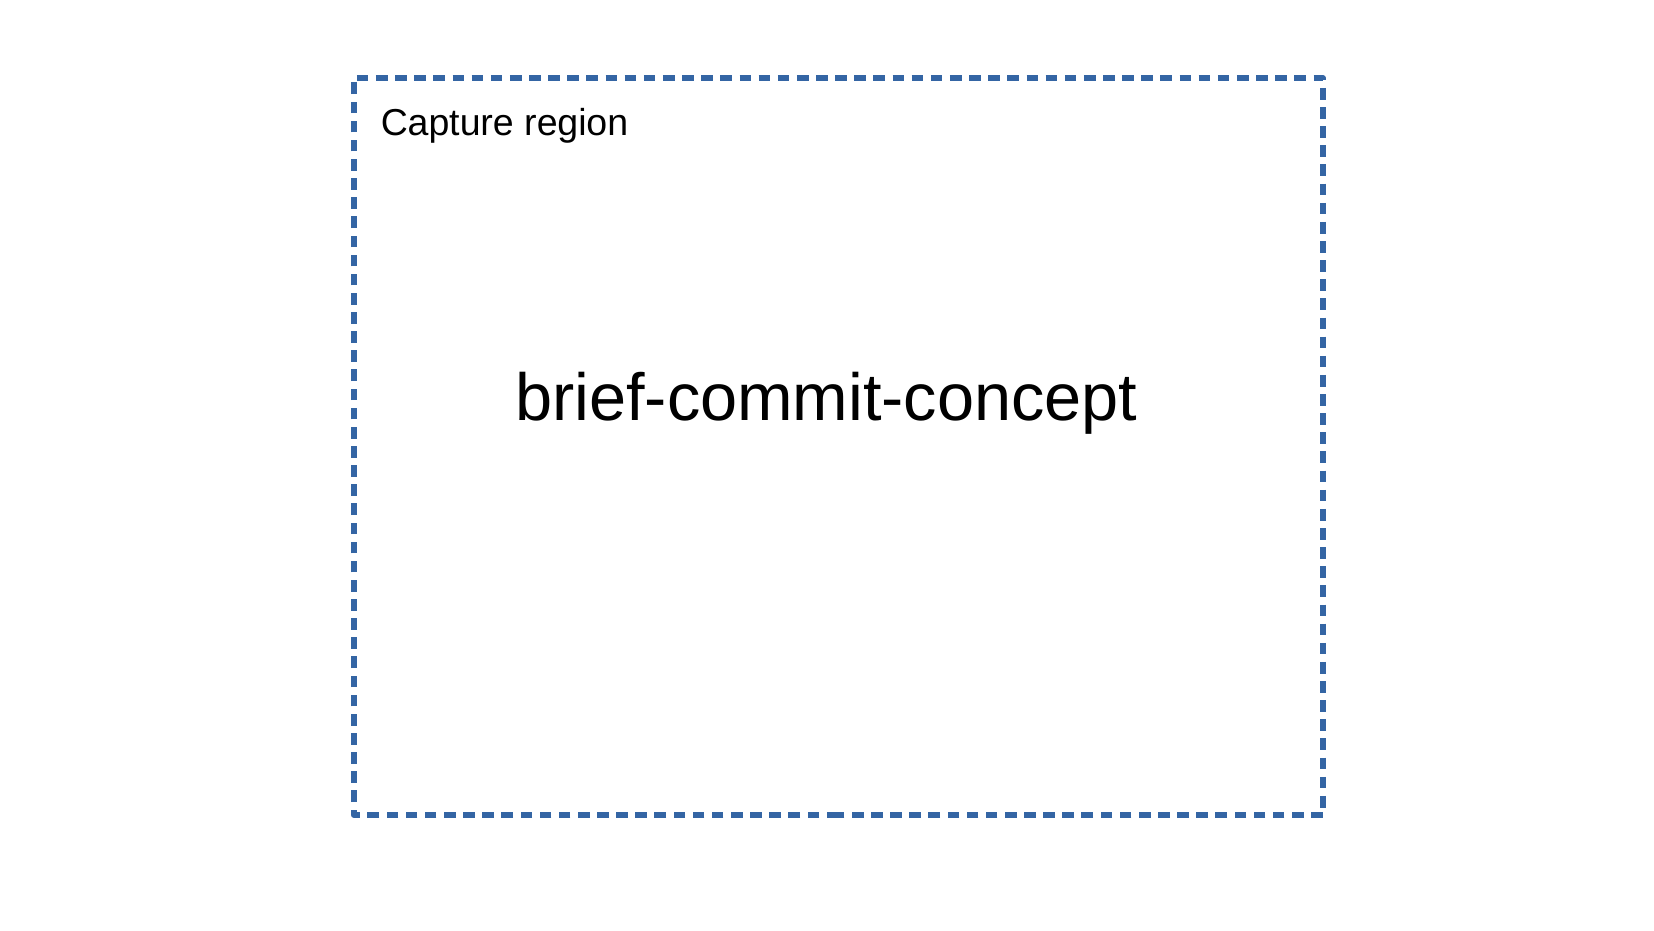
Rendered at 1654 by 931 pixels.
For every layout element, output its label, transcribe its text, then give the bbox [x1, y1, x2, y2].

text_box Capture region [366, 94, 644, 152]
subtitle brief-commit-concept [82, 37, 1571, 757]
